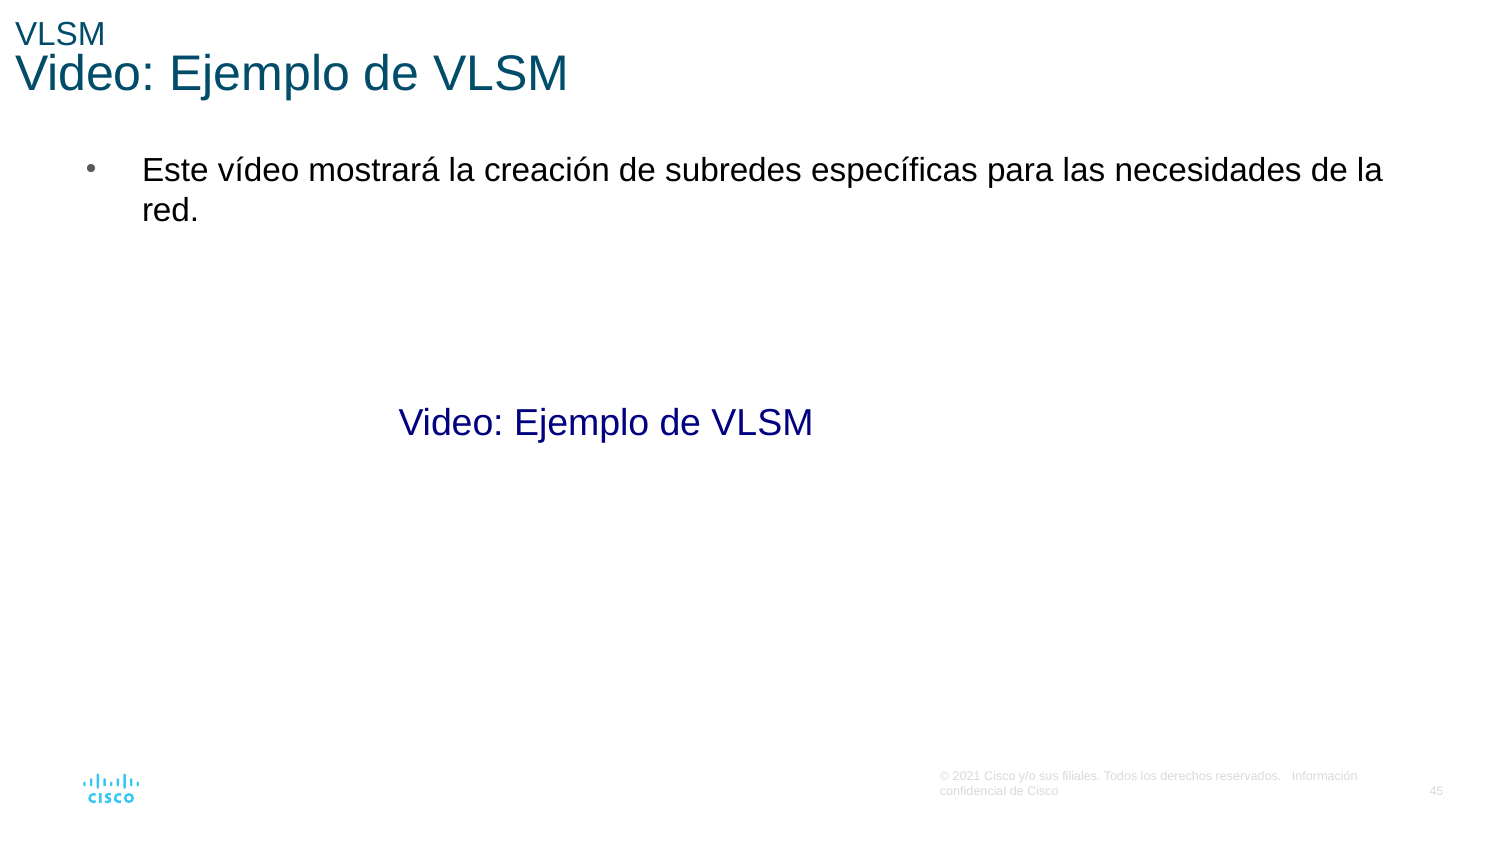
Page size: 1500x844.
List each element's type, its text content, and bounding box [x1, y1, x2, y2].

list Este vídeo mostrará la creación de subredes específicas para las necesidades de la red. [70, 140, 1430, 237]
title VLSM Video: Ejemplo de VLSM [0, 0, 1369, 121]
text_box Video: Ejemplo de VLSM [383, 394, 1018, 470]
